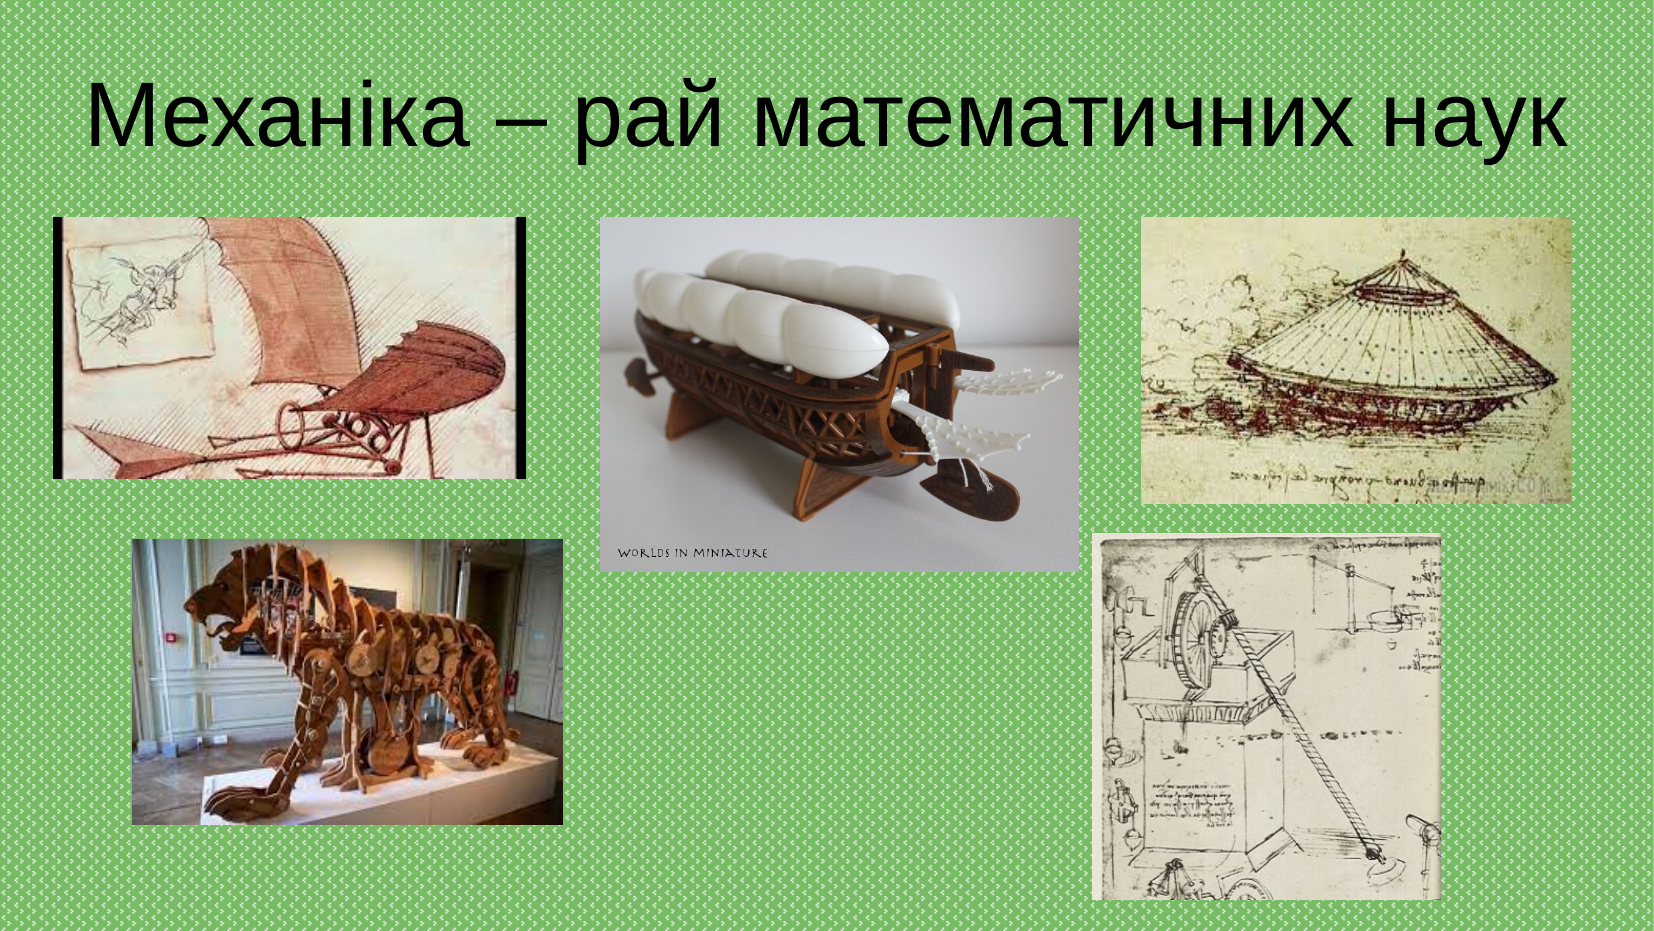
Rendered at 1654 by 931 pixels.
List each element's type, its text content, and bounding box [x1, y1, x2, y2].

title Механіка – рай математичних наук [82, 37, 1571, 193]
picture [0, 0, 1654, 931]
